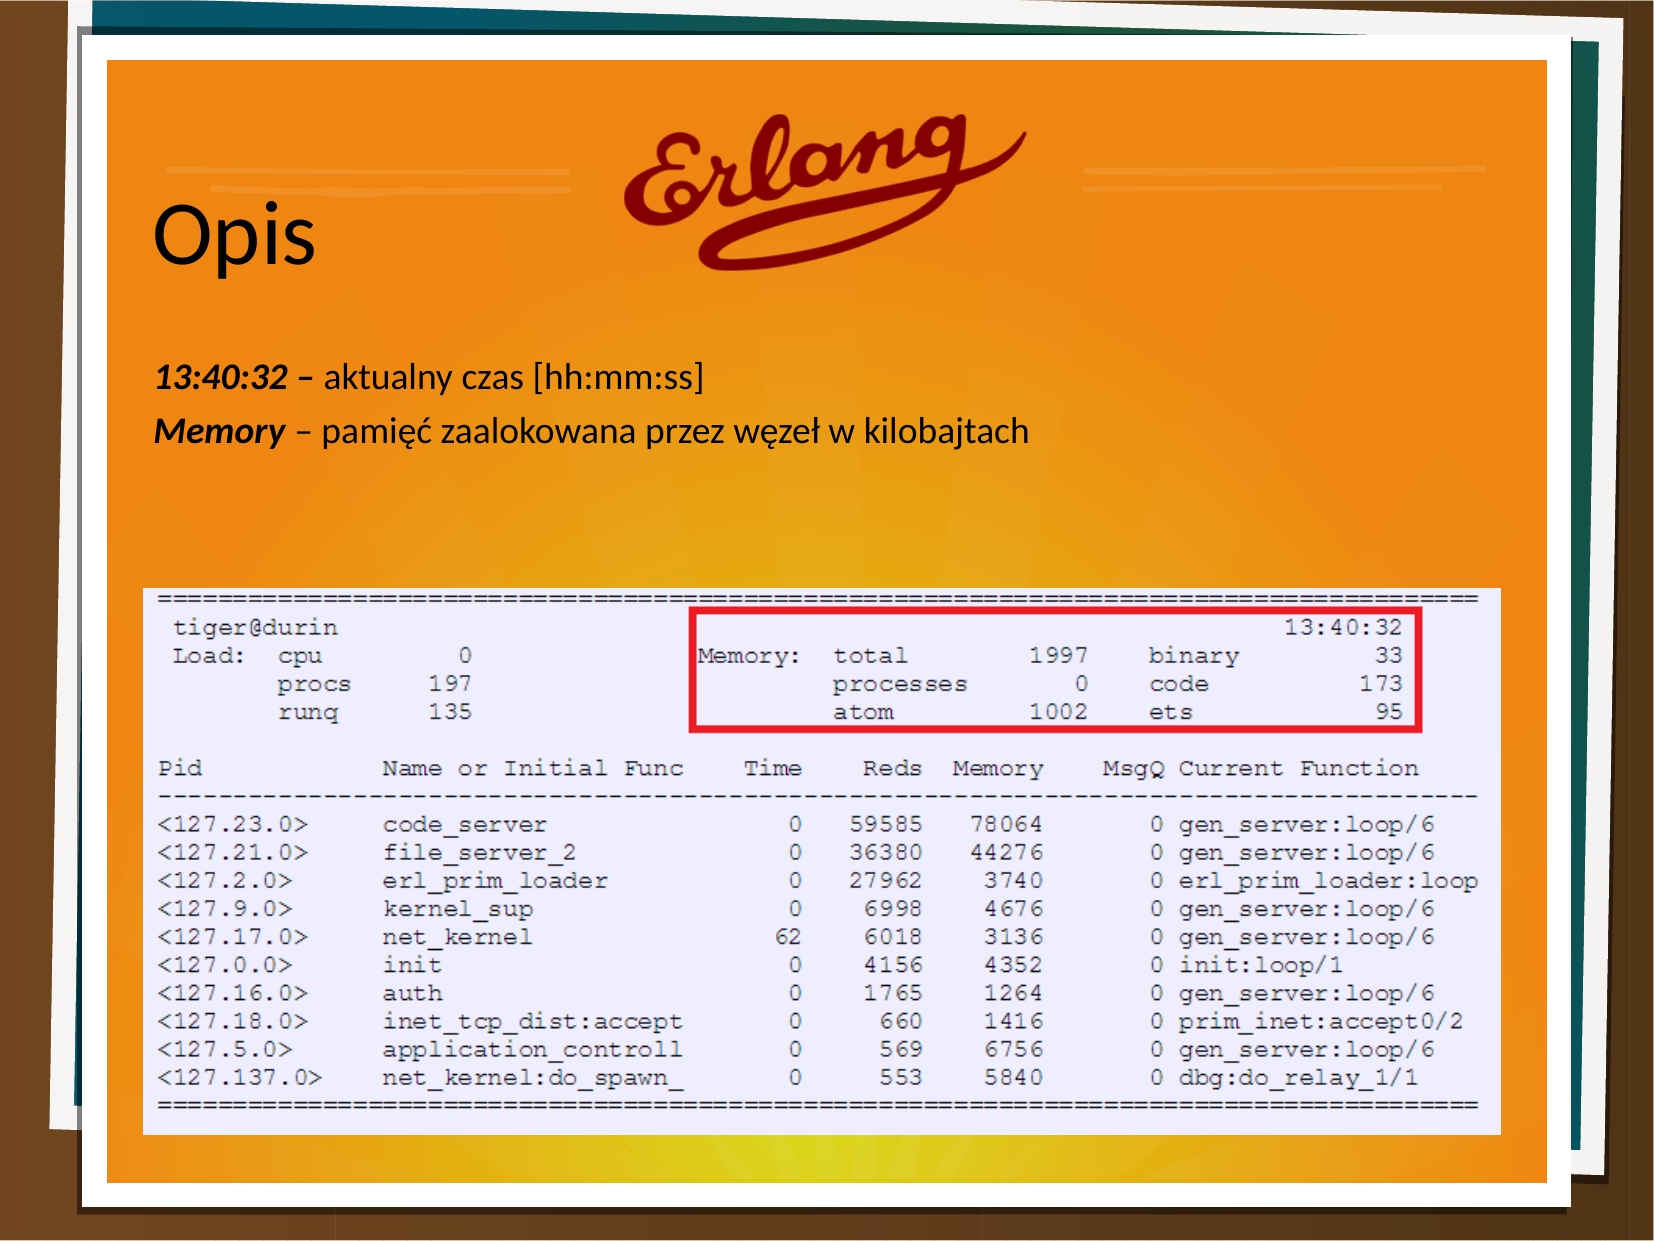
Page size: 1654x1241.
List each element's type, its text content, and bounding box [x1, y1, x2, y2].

picture [143, 588, 1501, 1136]
picture [623, 113, 1028, 272]
text_box Opis [137, 188, 378, 316]
text_box 13:40:32 – aktualny czas [hh:mm:ss] Memory – pamięć zaalokowana przez węzeł w kilobajtach [138, 337, 1486, 520]
